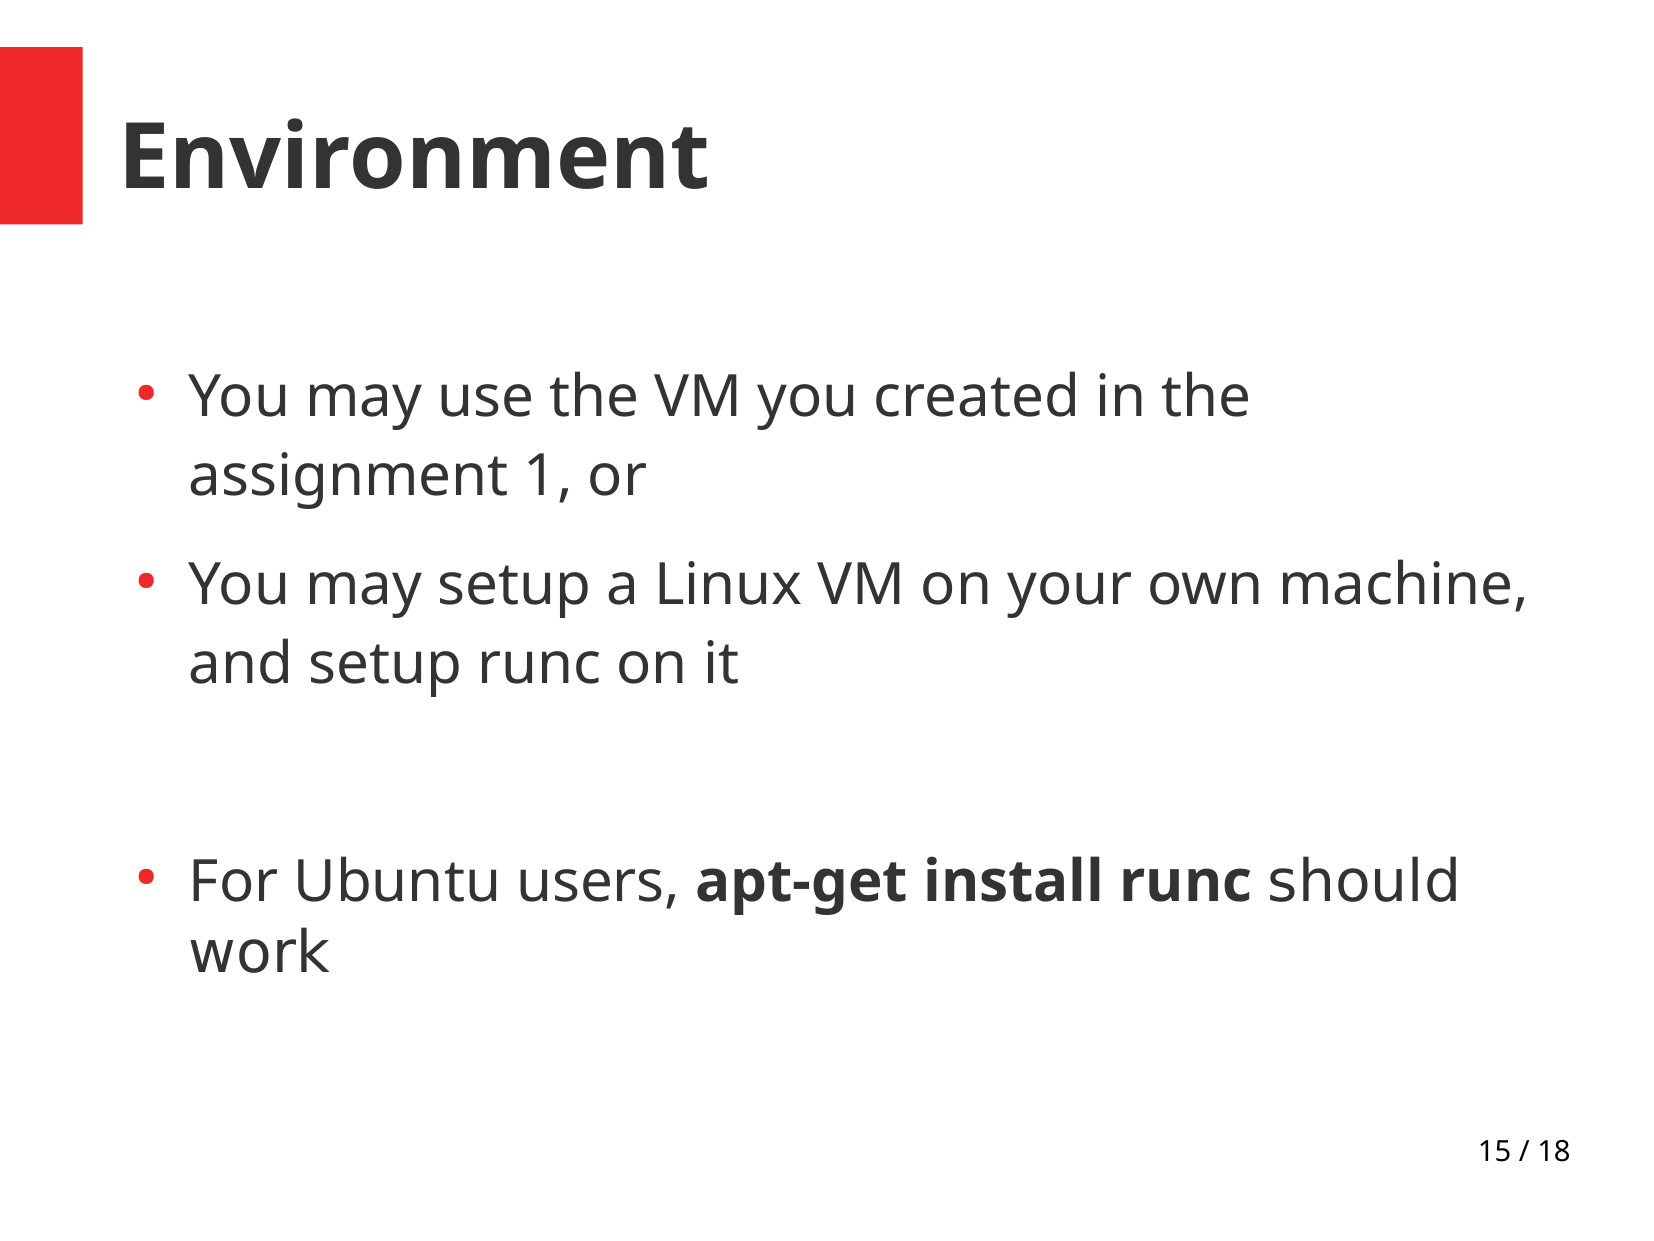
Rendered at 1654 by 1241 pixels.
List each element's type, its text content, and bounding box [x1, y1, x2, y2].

title Environment [118, 49, 1571, 257]
list You may use the VM you created in the assignment 1, or You may setup a Linux VM on your own machine, and setup runc on it For Ubuntu users, apt-get install runc should work [118, 354, 1536, 1074]
